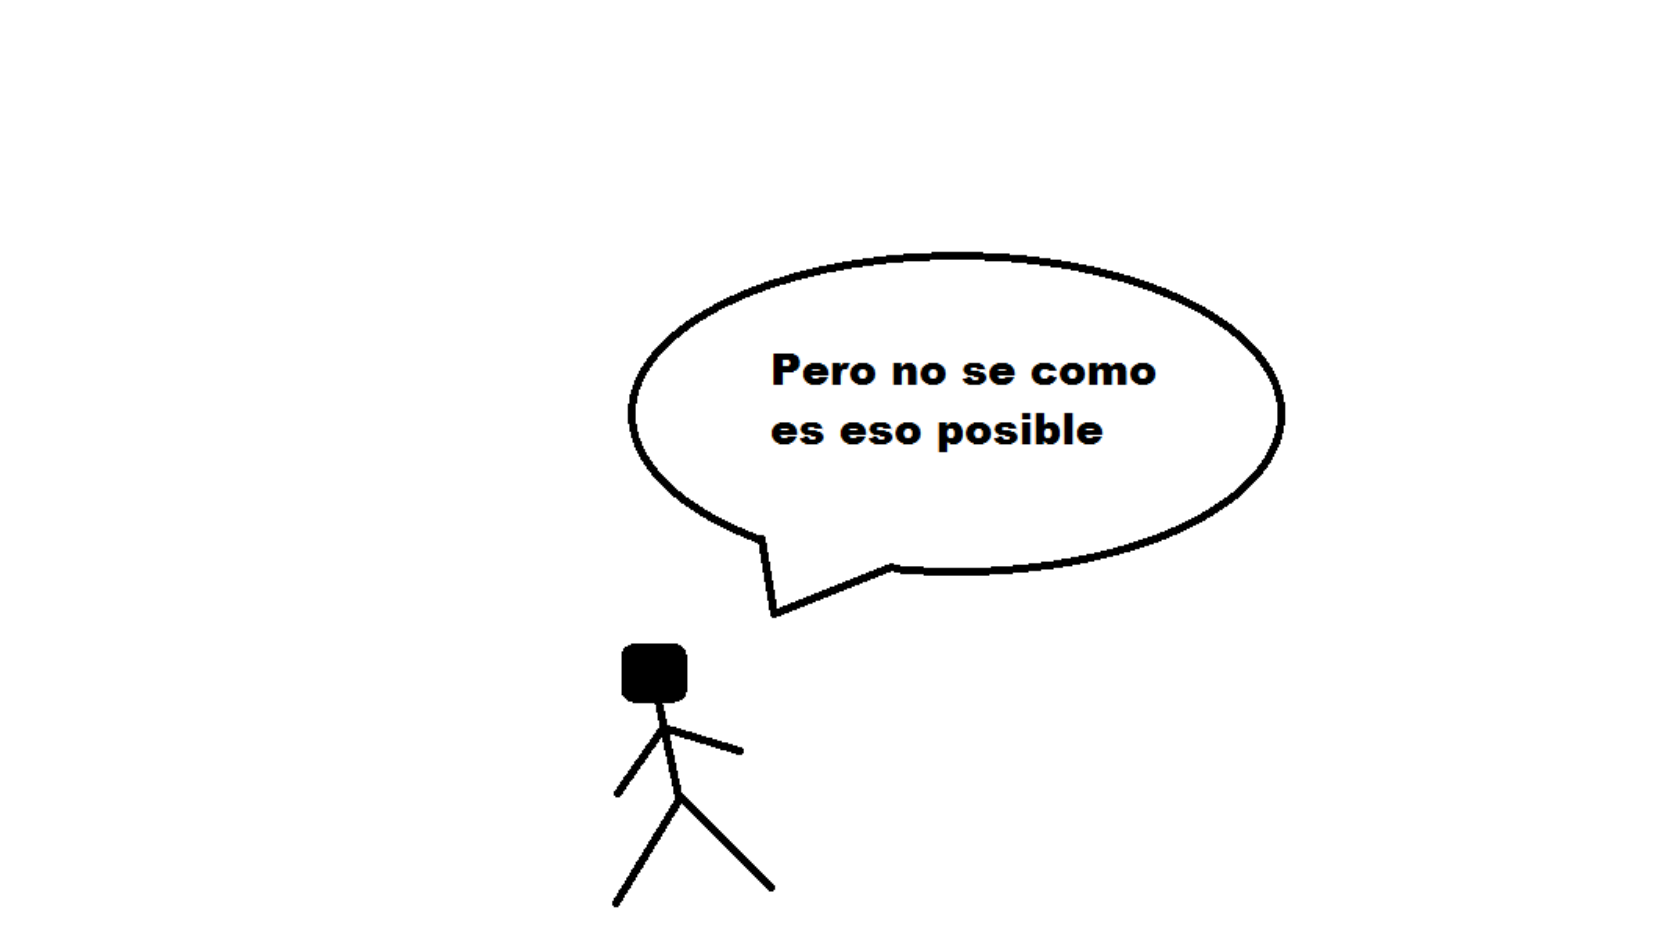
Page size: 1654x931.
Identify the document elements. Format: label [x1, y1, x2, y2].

picture [553, 224, 1298, 931]
